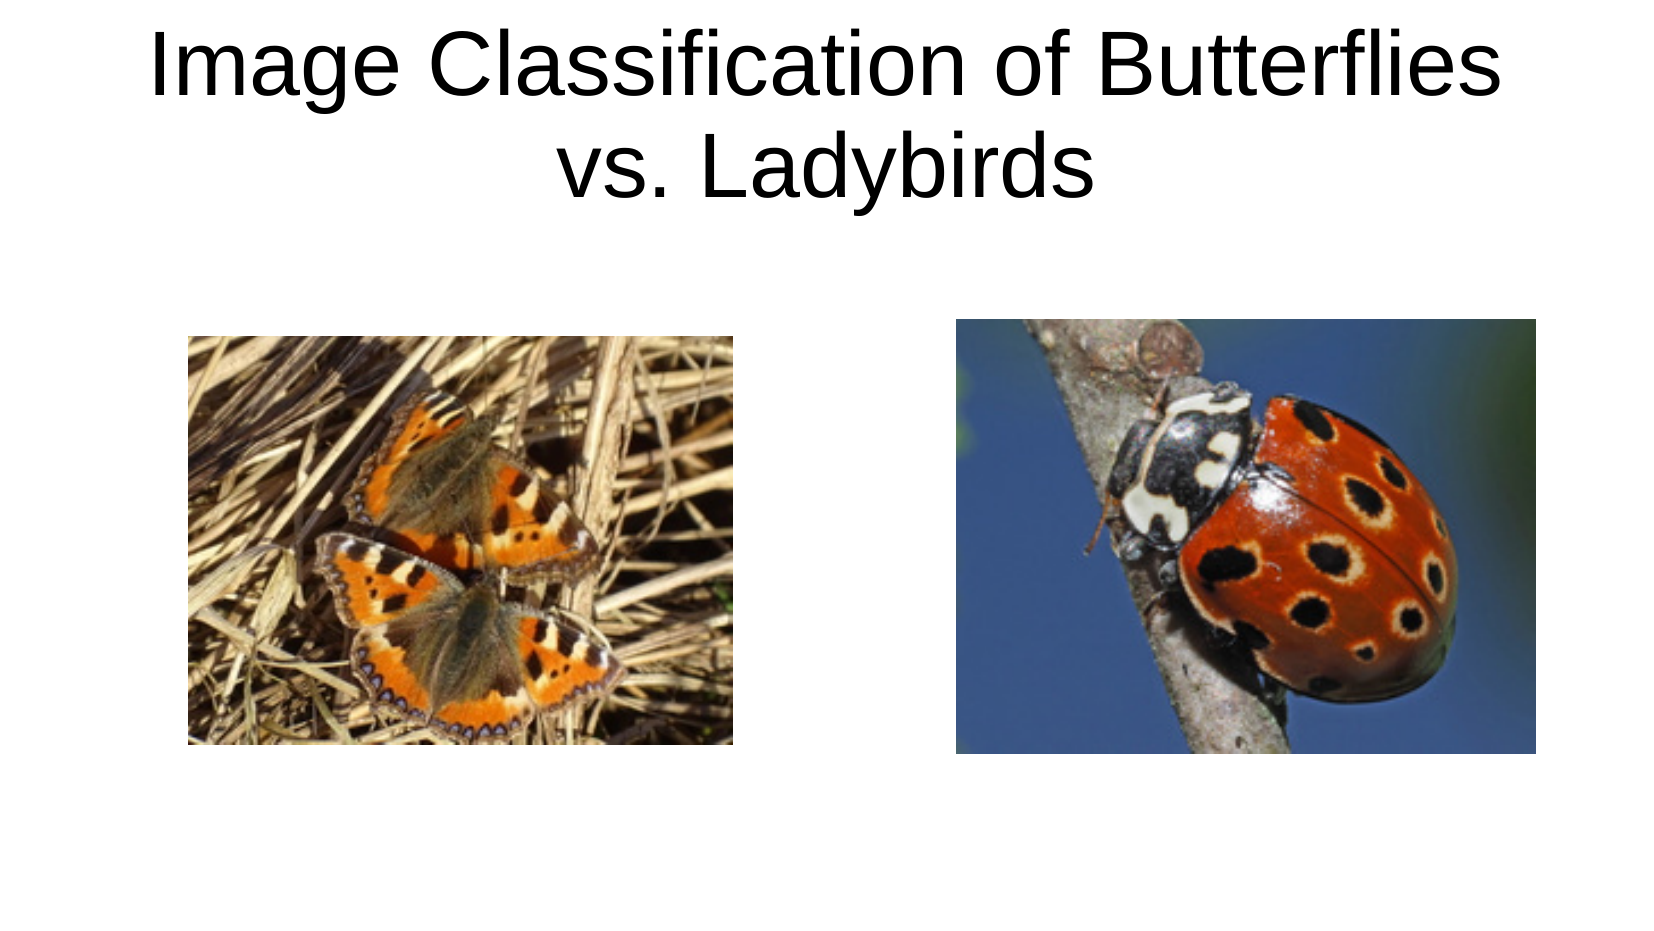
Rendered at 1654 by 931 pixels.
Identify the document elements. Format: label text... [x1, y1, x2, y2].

picture [188, 336, 733, 745]
title Image Classification of Butterflies vs. Ladybirds [82, 12, 1571, 218]
picture [956, 319, 1536, 754]
